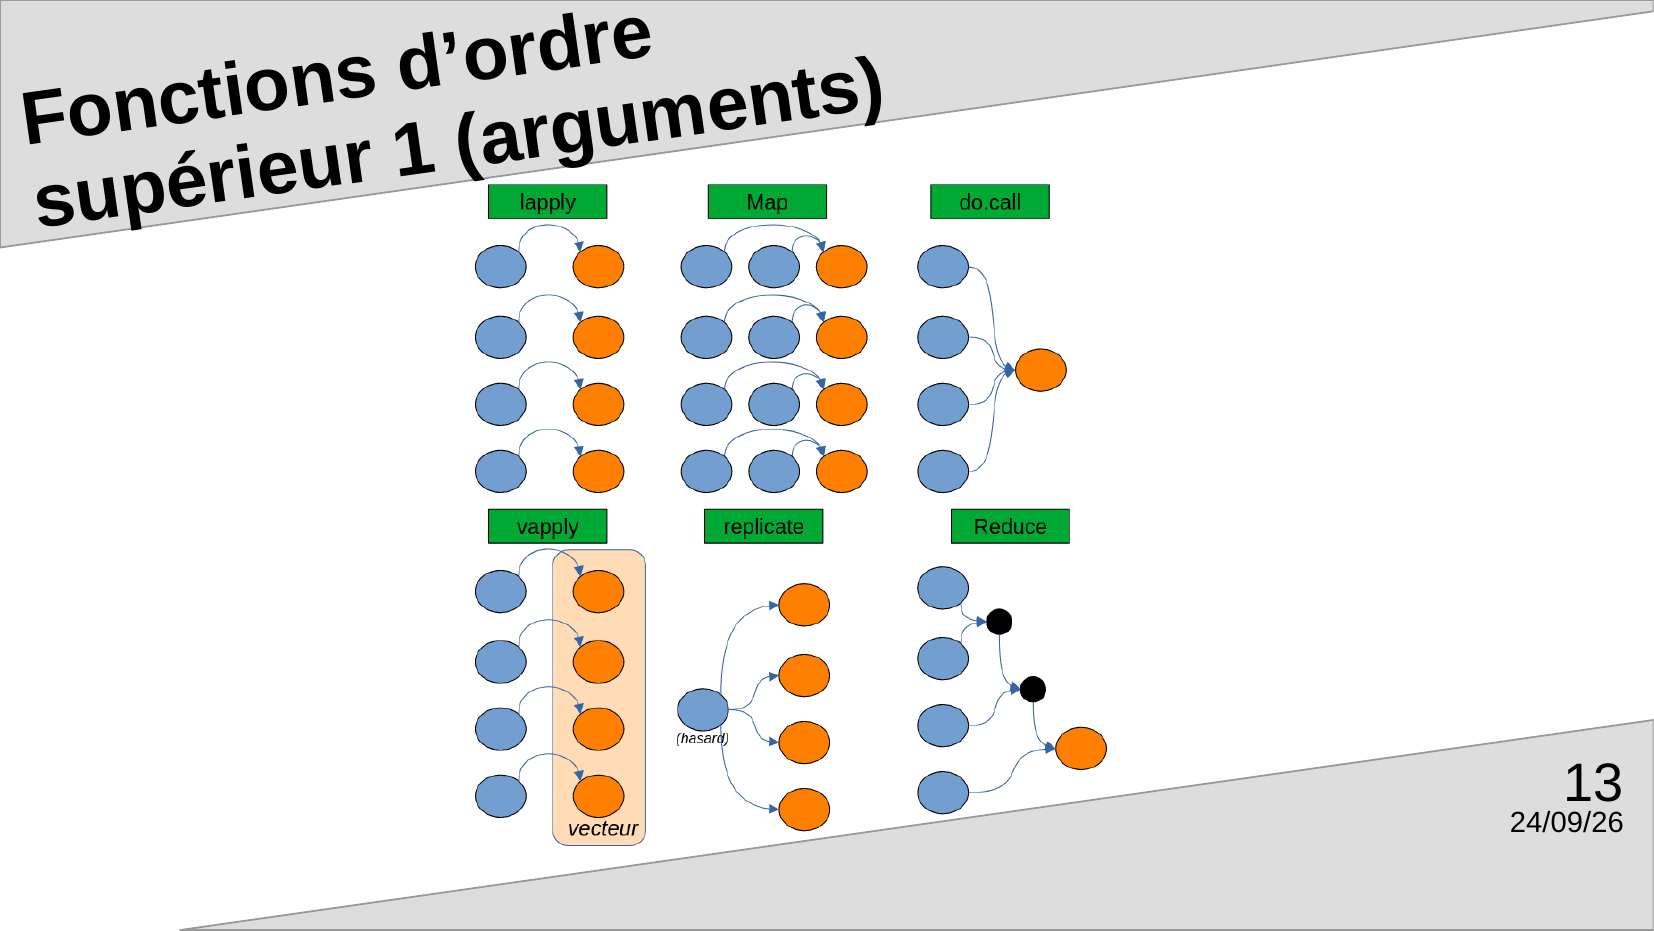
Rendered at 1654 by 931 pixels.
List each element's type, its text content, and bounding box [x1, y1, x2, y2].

title Fonctions d’ordre supérieur 1 (arguments) [16, 0, 1502, 245]
picture [419, 159, 1128, 869]
